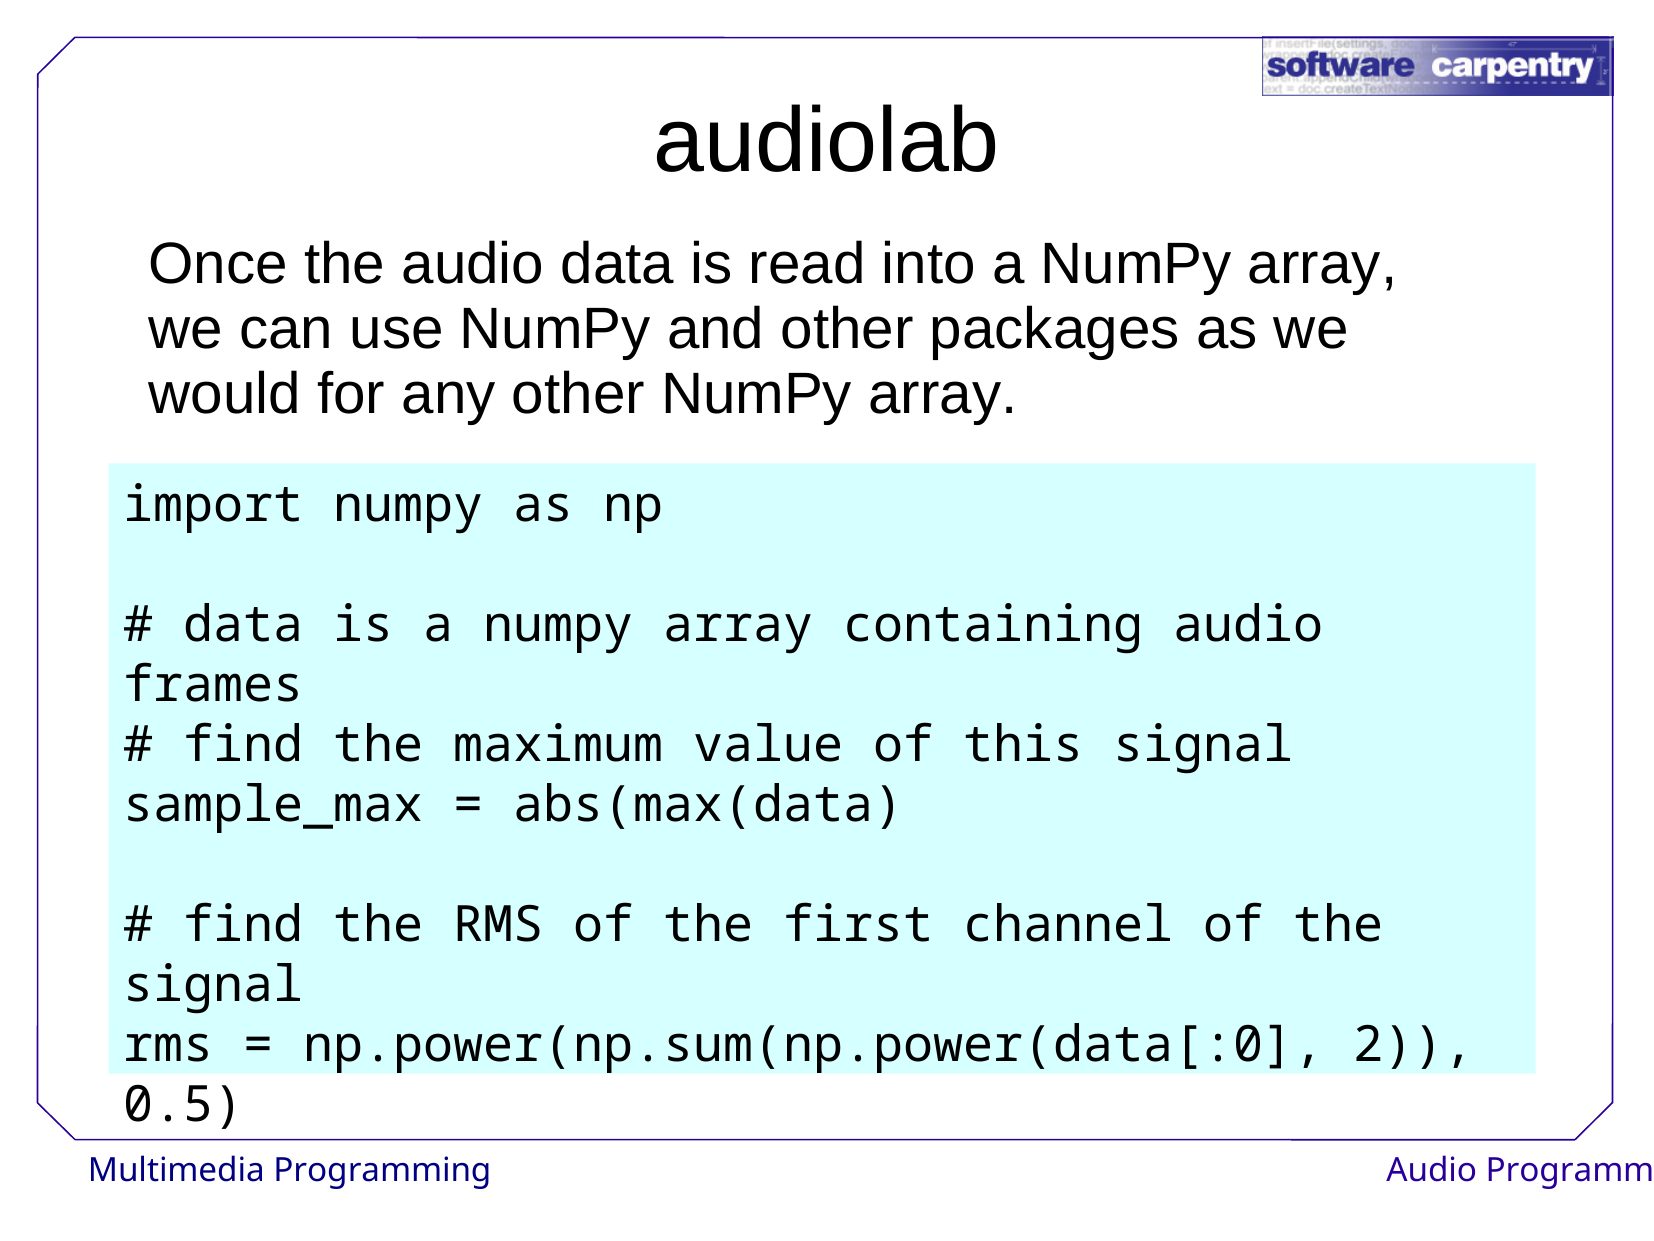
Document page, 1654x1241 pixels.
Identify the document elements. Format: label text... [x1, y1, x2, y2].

text_box audiolab [82, 82, 1572, 205]
picture [1262, 36, 1614, 96]
text_box Once the audio data is read into a NumPy array, we can use NumPy and other packages as we would for any other NumPy array. [148, 224, 1480, 434]
text_box import numpy as np # data is a numpy array containing audio frames # find the maximum value of this signal sample_max = abs(max(data) # find the RMS of the first channel of the signal rms = np.power(np.sum(np.power(data[:0], 2)), 0.5) [108, 463, 1536, 1074]
